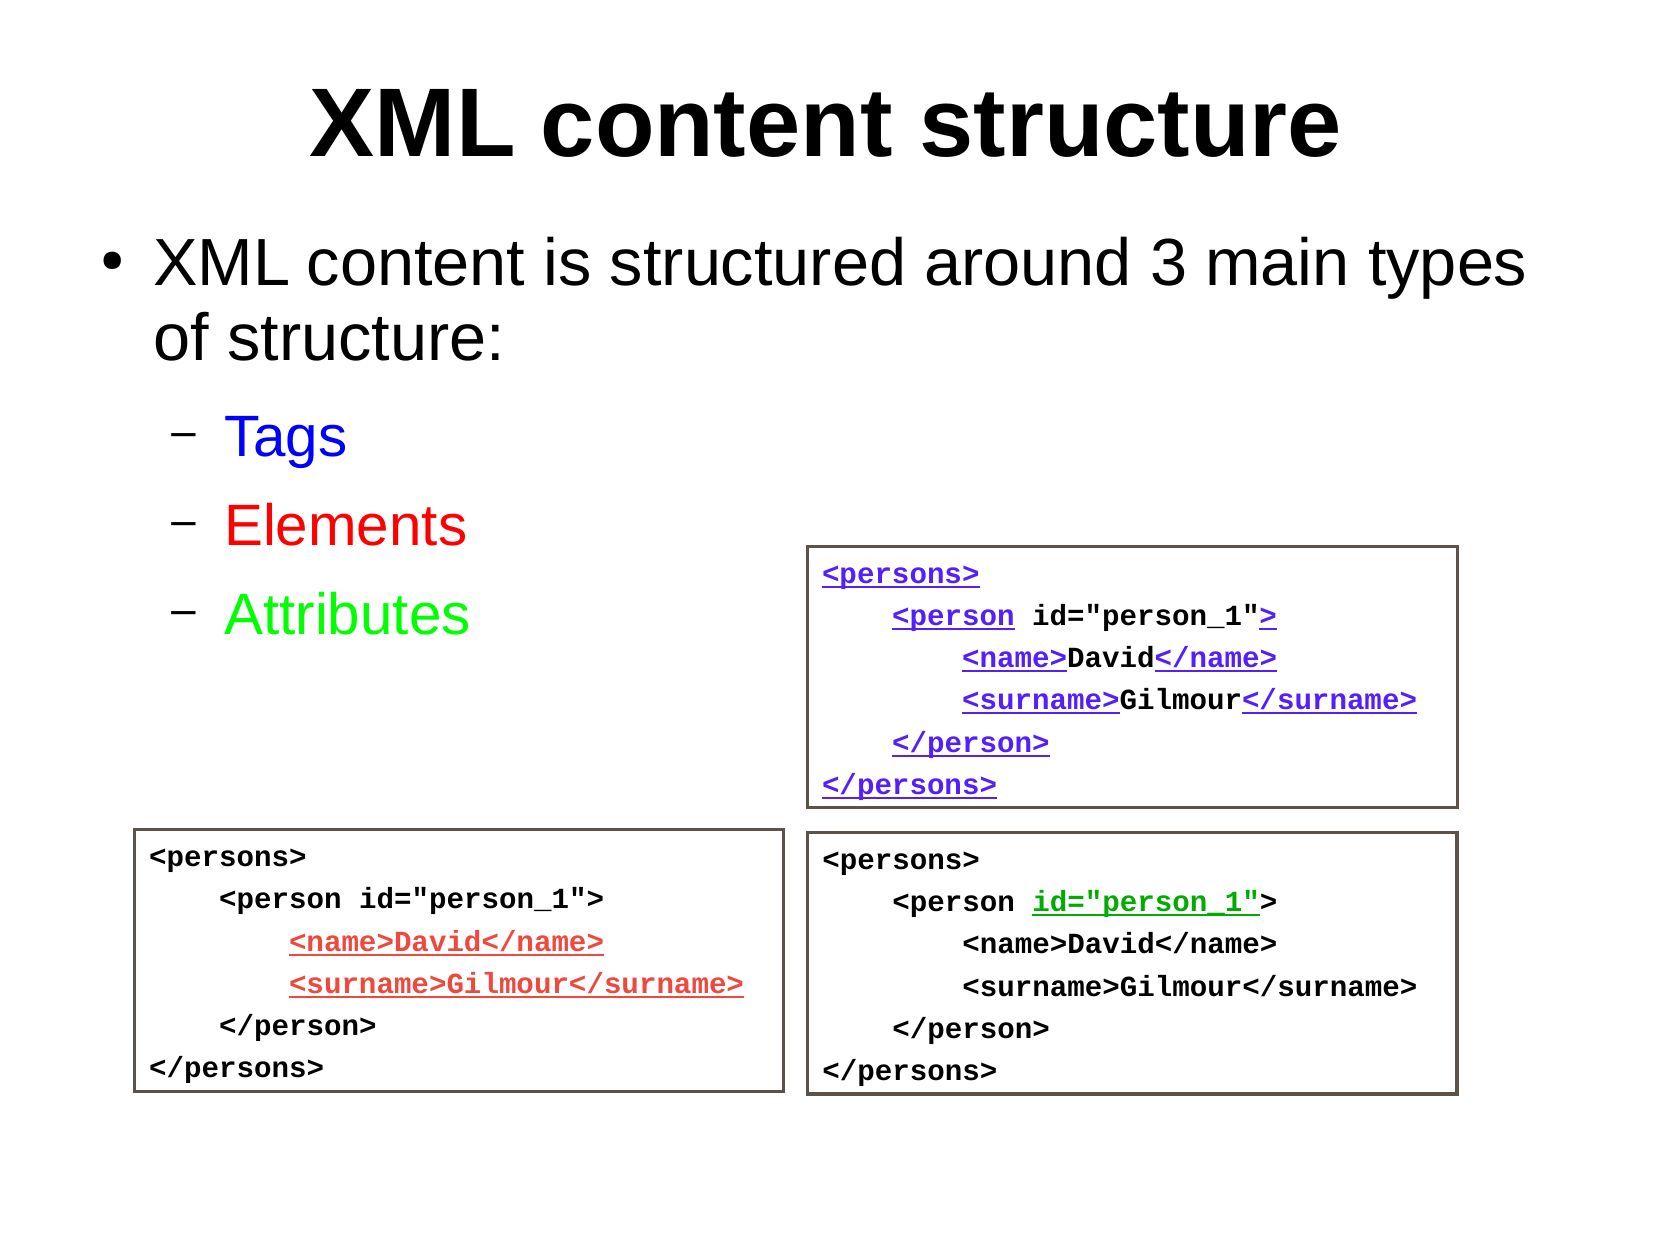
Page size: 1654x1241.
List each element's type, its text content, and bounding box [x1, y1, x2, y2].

list XML content is structured around 3 main types of structure: Tags Elements Attributes [82, 225, 1538, 1186]
text_box <persons> <person id="person_1"> <name>David</name> <surname>Gilmour</surname> </person> </persons> [807, 546, 1458, 808]
title XML content structure [82, 49, 1571, 196]
text_box <persons> <person id="person_1"> <name>David</name> <surname>Gilmour</surname> </person> </persons> [134, 829, 784, 1092]
text_box <persons> <person id="person_1"> <name>David</name> <surname>Gilmour</surname> </person> </persons> [807, 832, 1458, 1094]
